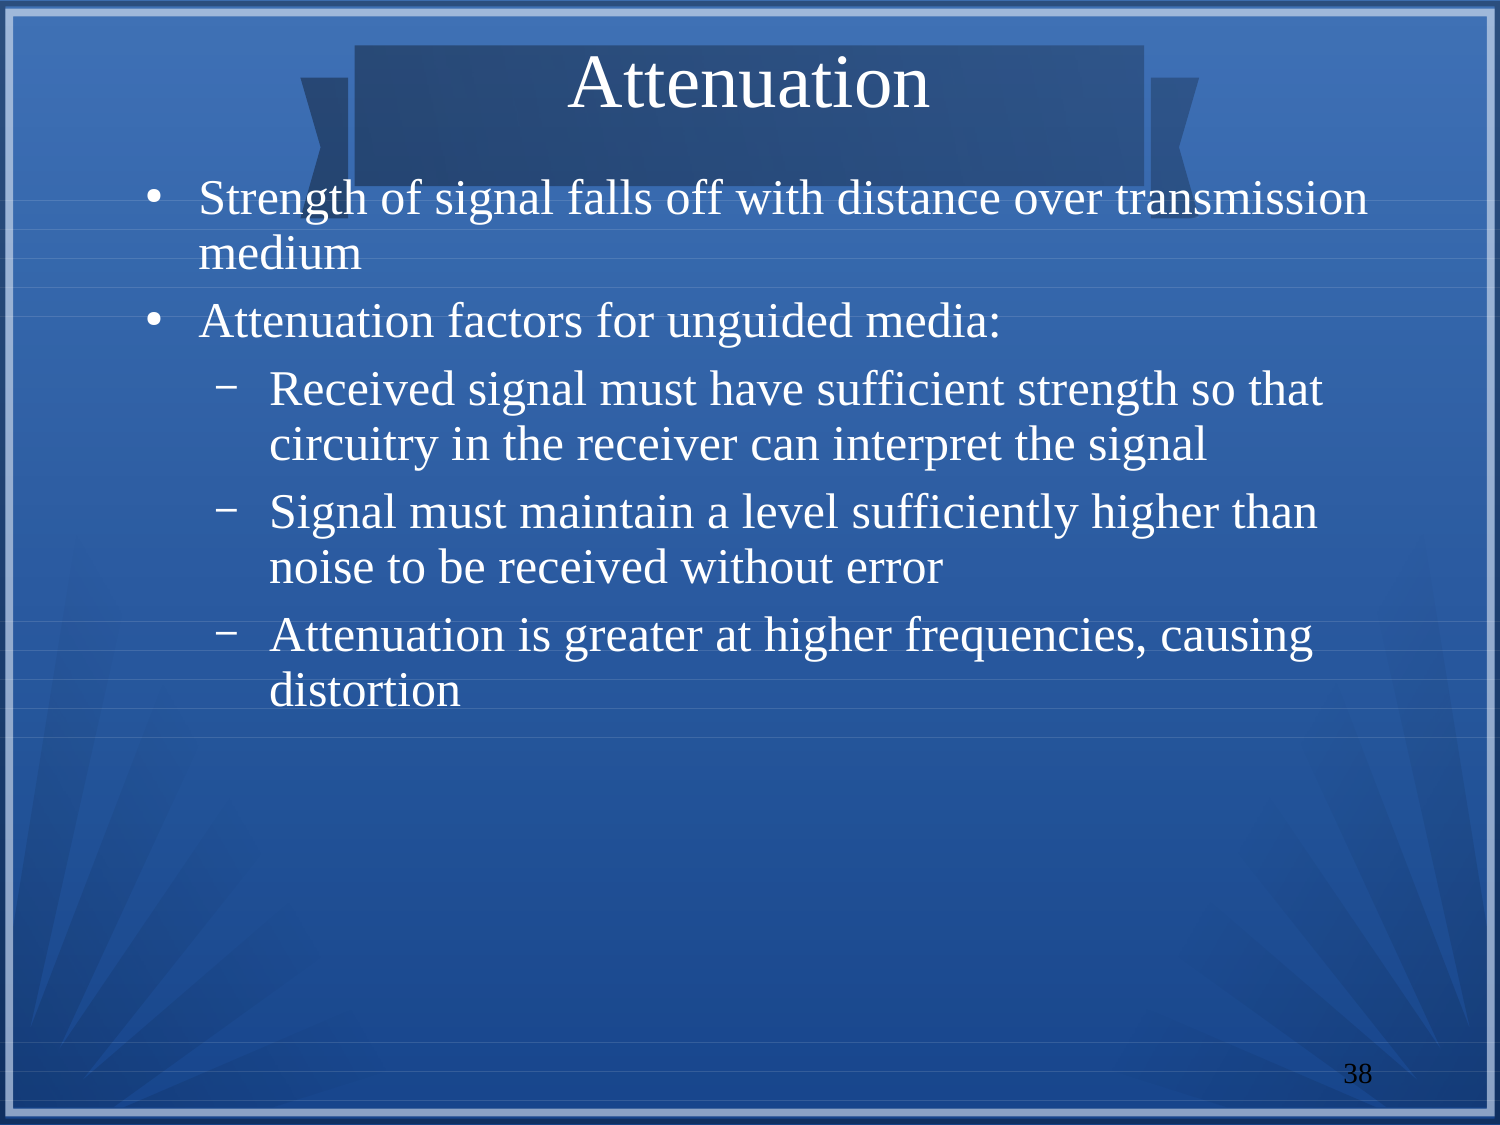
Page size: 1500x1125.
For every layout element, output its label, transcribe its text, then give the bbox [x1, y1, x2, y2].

list Strength of signal falls off with distance over transmission medium Attenuation factors for unguided media: Received signal must have sufficient strength so that circuitry in the receiver can interpret the signal Signal must maintain a level sufficiently higher than noise to be received without error Attenuation is greater at higher frequencies, causing distortion [112, 162, 1388, 1025]
title Attenuation [112, 0, 1388, 162]
text_box 47 [1074, 1050, 1388, 1125]
